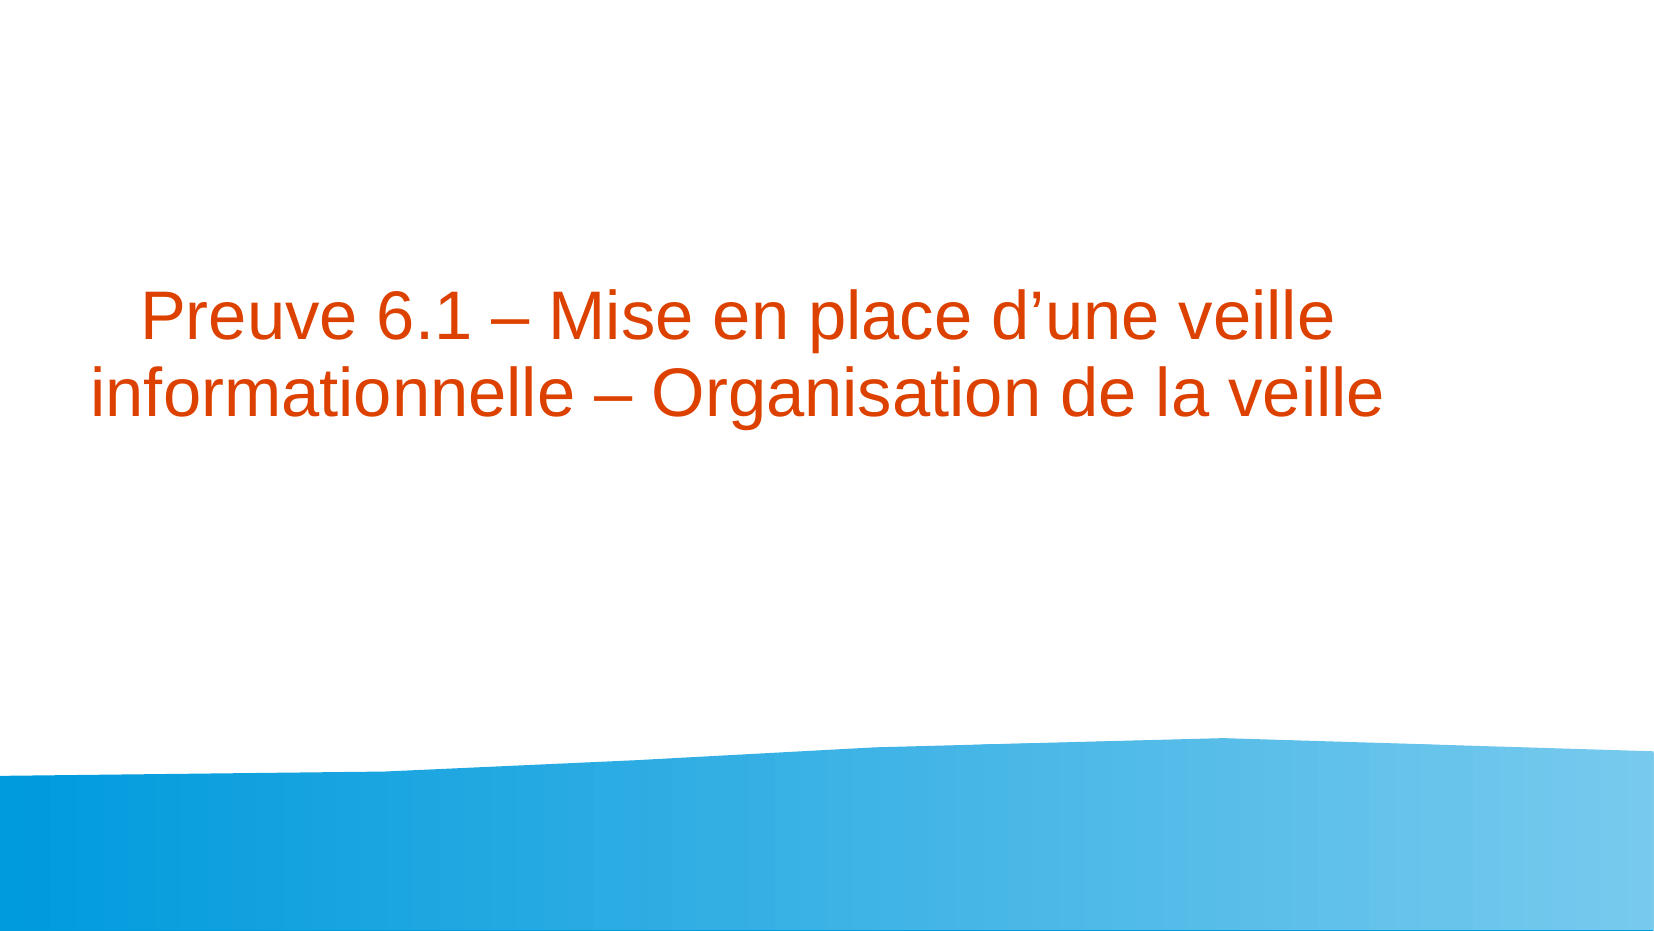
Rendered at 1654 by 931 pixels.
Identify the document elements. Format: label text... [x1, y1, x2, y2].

title Preuve 6.1 – Mise en place d’une veille informationnelle – Organisation de la veille [0, 265, 1477, 443]
